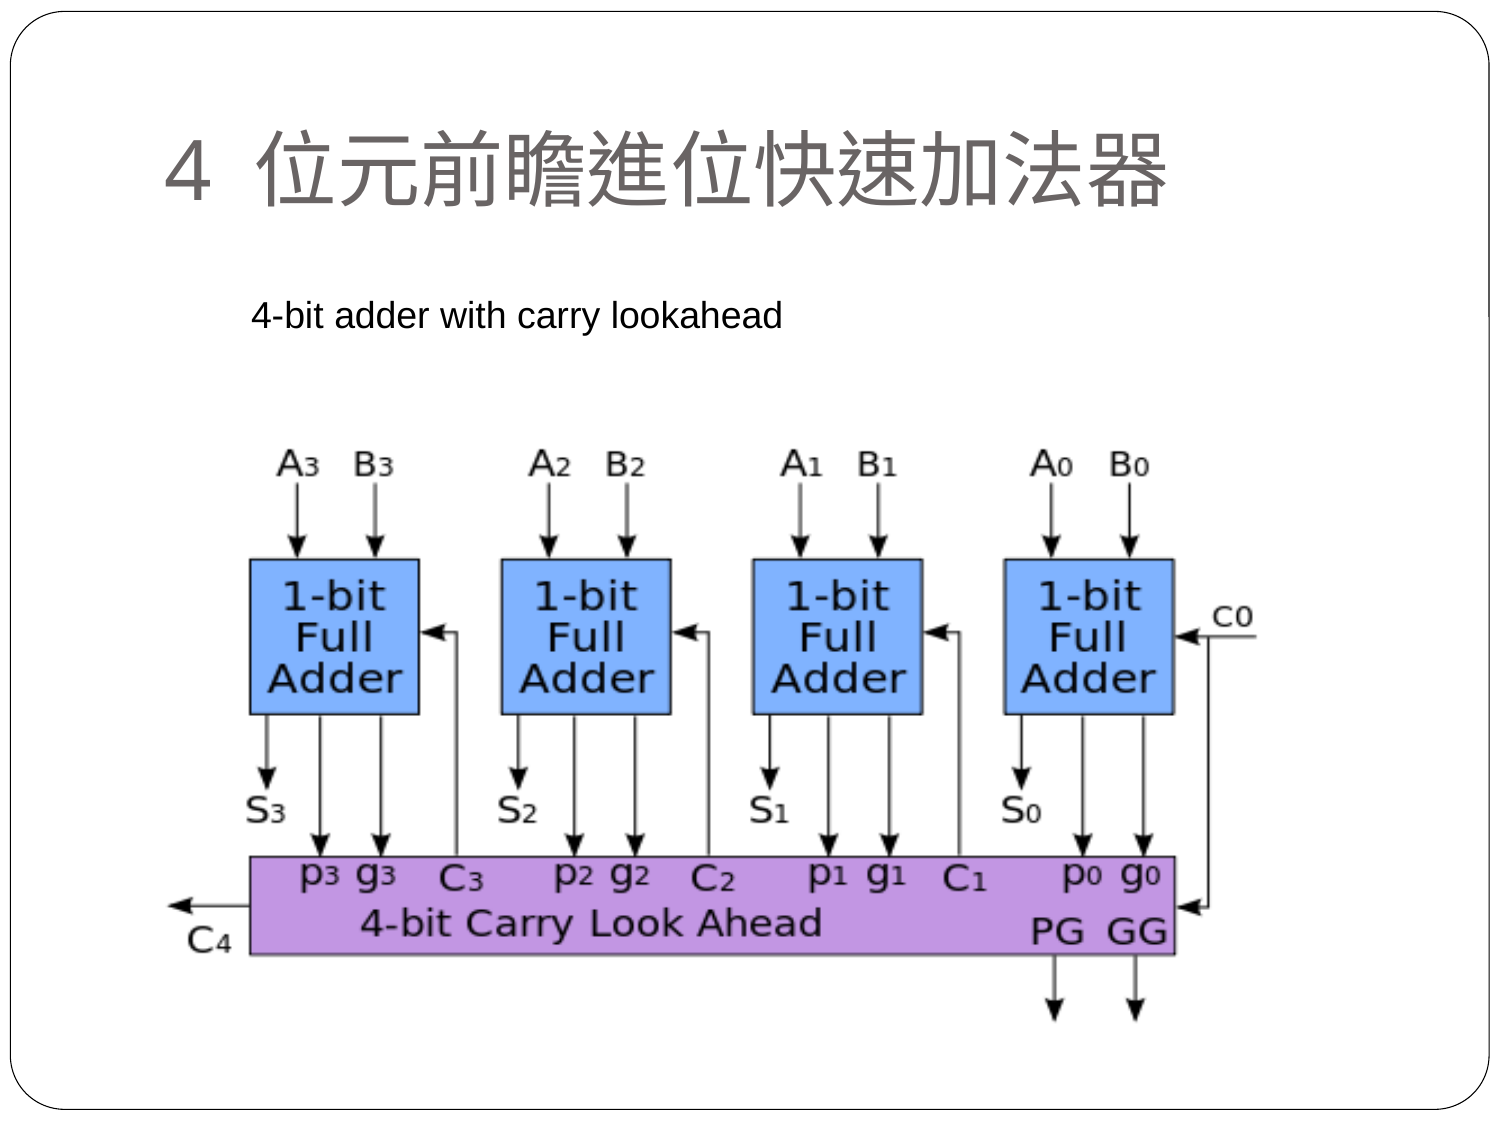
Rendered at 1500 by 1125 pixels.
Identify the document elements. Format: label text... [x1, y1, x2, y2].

picture [153, 425, 1300, 1040]
text_box 4-bit adder with carry lookahead [236, 283, 797, 344]
title 4 位元前瞻進位快速加法器 [150, 9, 1426, 233]
